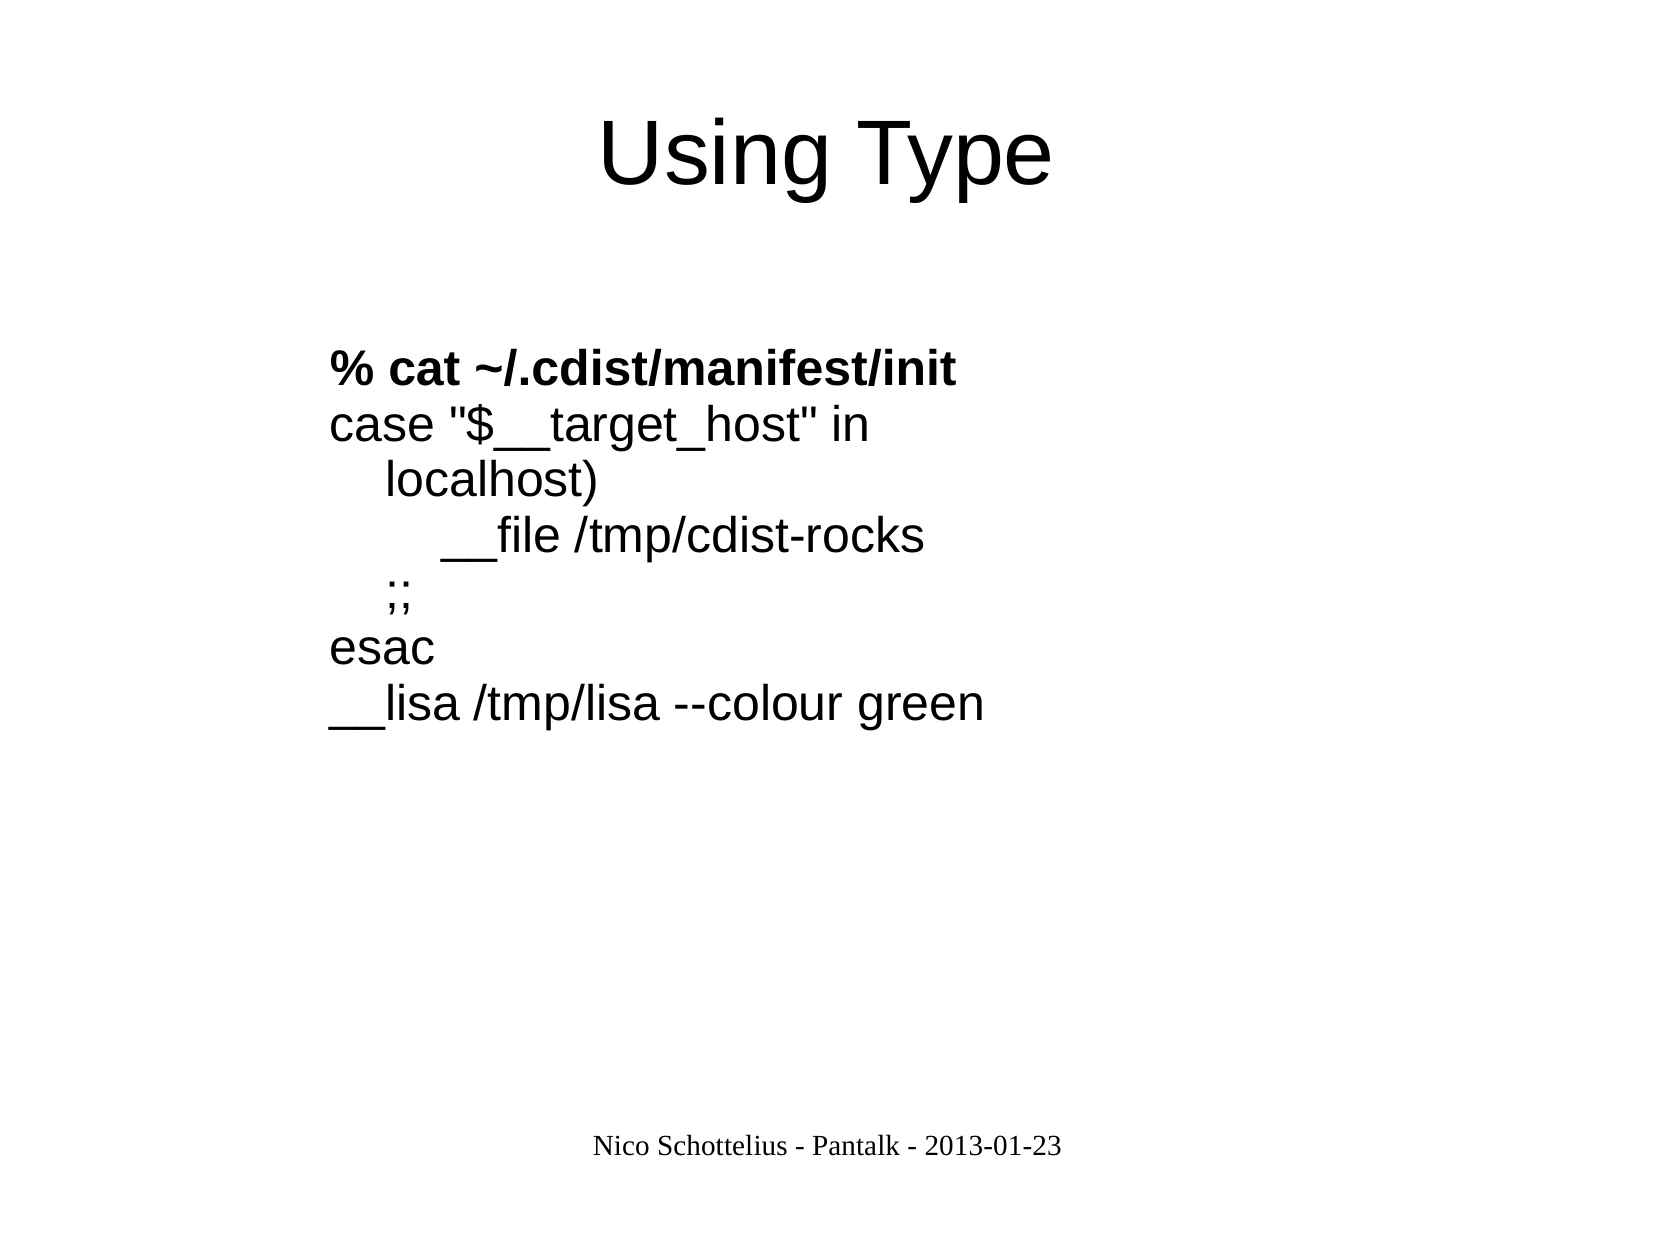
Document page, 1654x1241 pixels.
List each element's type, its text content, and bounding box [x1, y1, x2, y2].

text_box % cat ~/.cdist/manifest/init case "$__target_host" in localhost) __file /tmp/cdist-rocks ;; esac __lisa /tmp/lisa --colour green [315, 332, 1441, 1066]
title Using Type [82, 49, 1571, 257]
